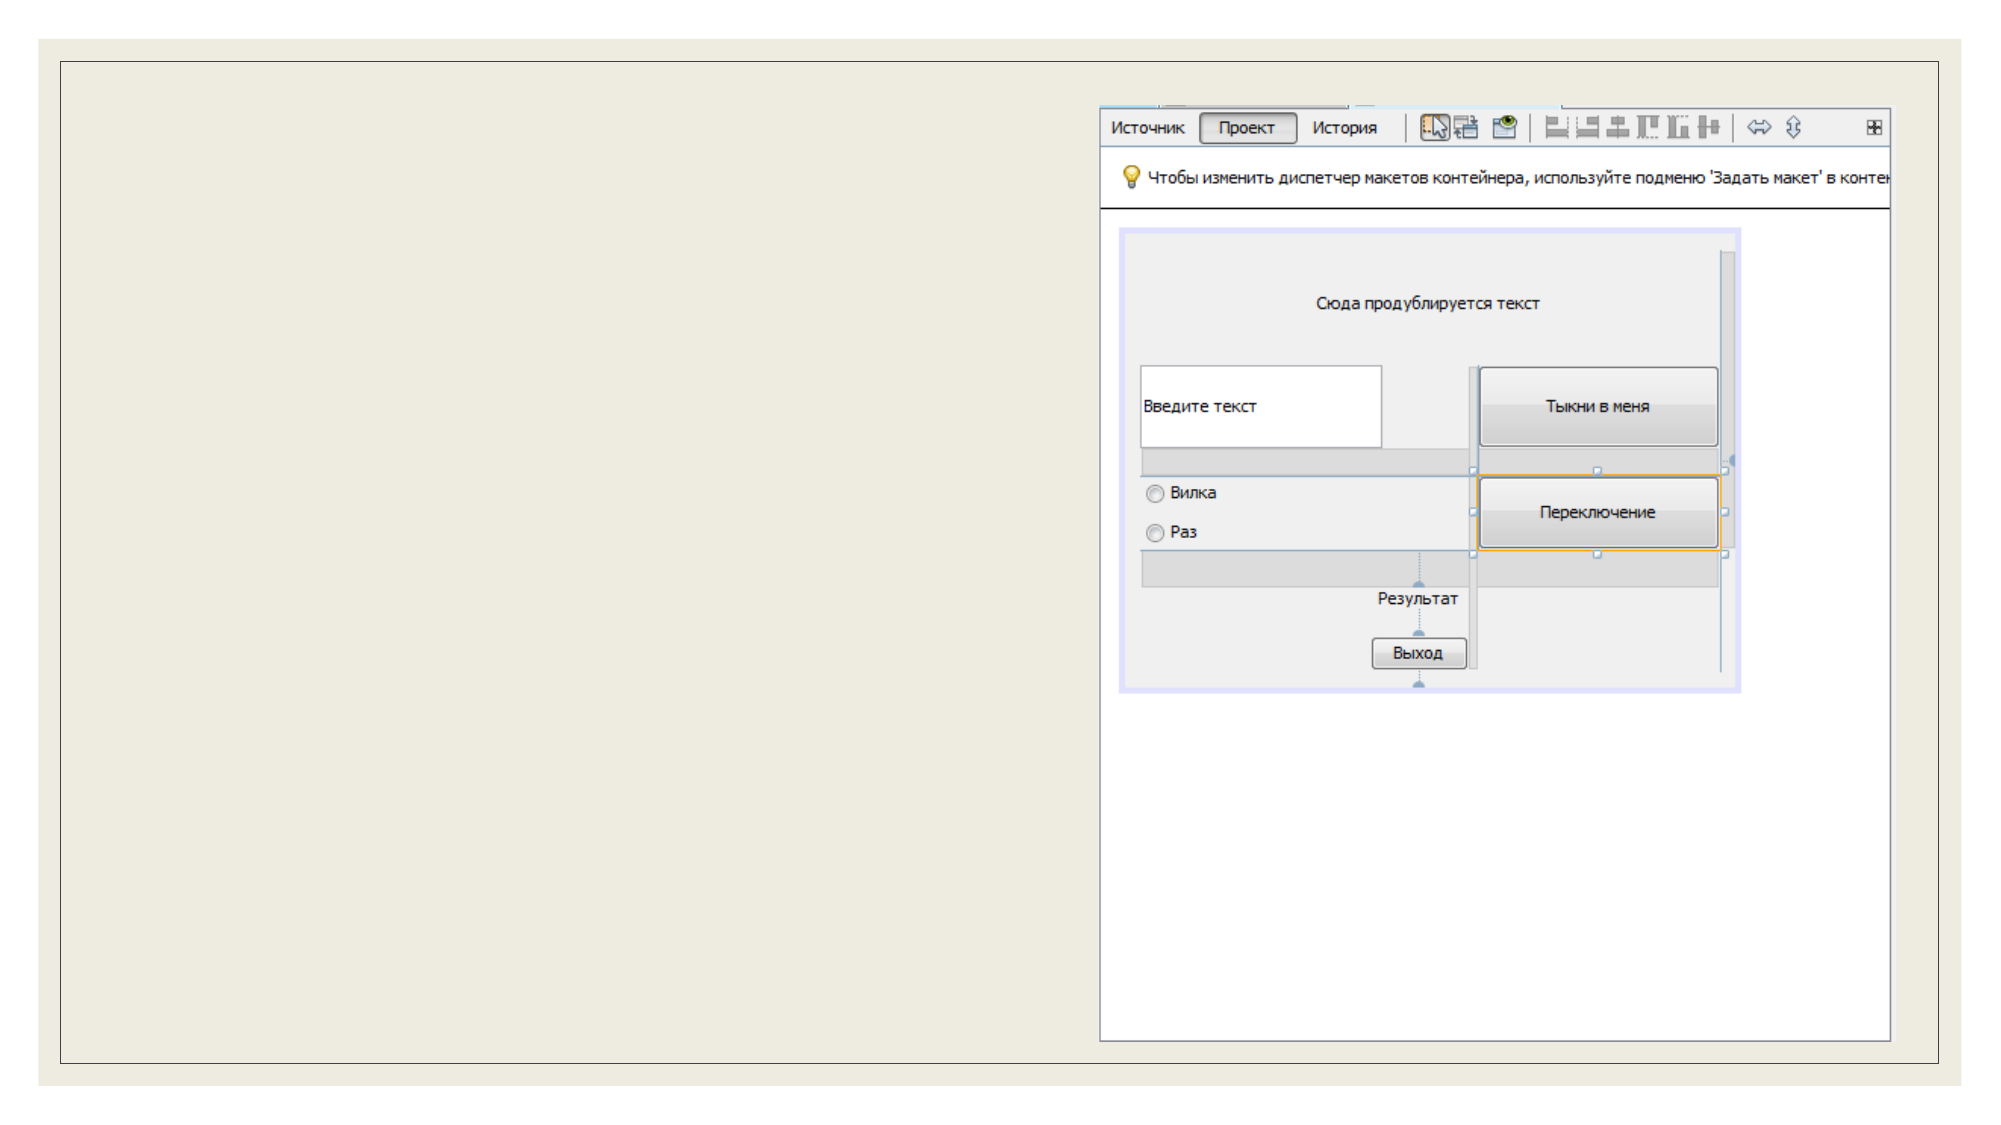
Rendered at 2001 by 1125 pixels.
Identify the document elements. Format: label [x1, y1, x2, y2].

picture [1098, 105, 1896, 1042]
